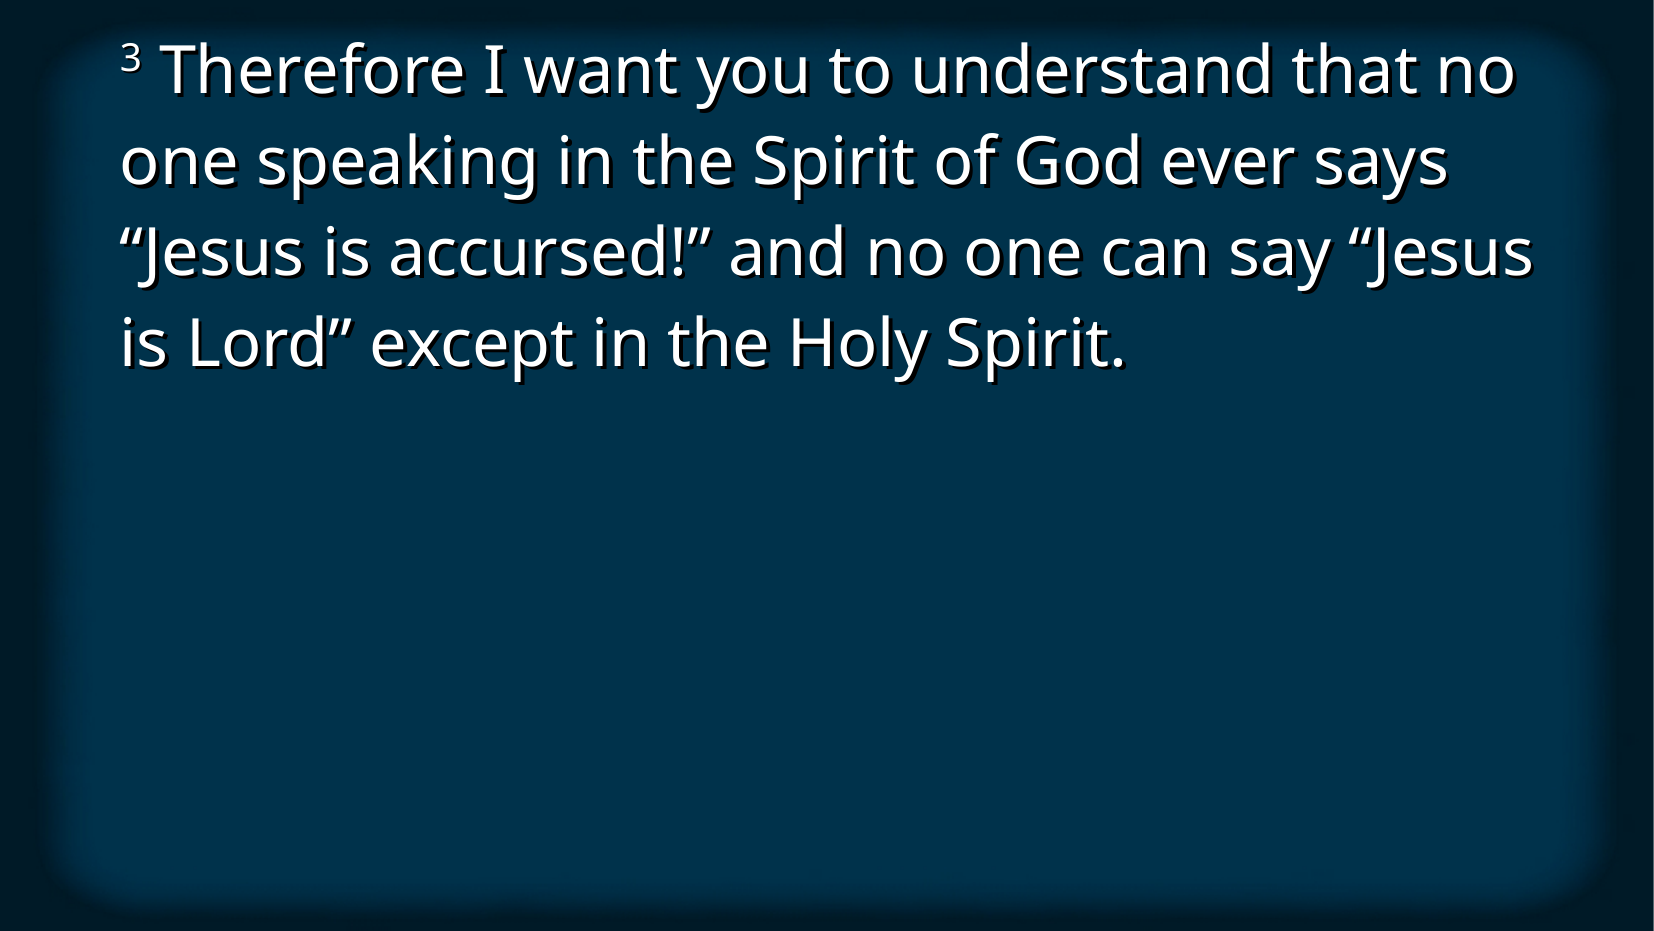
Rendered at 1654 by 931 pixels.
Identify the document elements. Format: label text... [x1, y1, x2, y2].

text_box 3 Therefore I want you to understand that no one speaking in the Spirit of God ever says “Jesus is accursed!” and no one can say “Jesus is Lord” except in the Holy Spirit. [105, 15, 1561, 385]
picture [0, 0, 1654, 931]
